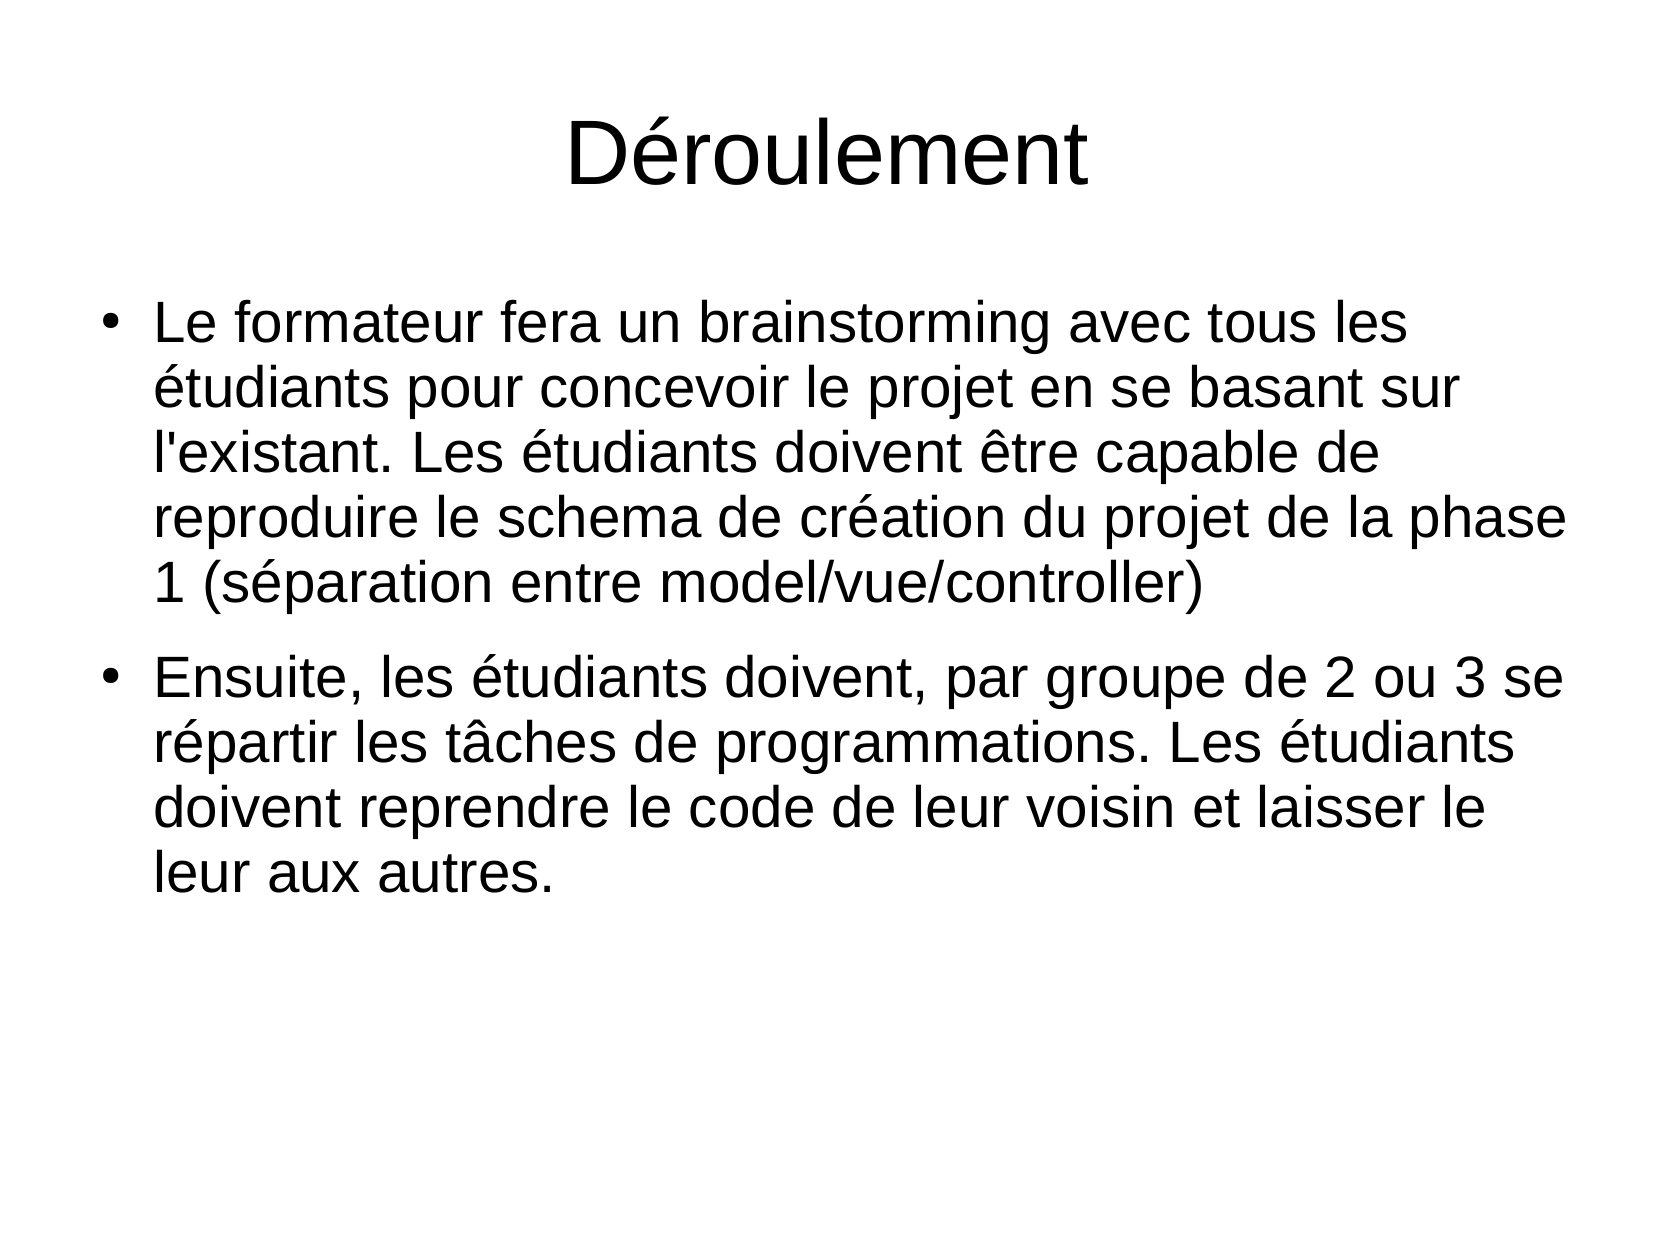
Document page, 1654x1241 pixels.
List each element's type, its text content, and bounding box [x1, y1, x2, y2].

list Le formateur fera un brainstorming avec tous les étudiants pour concevoir le projet en se basant sur l'existant. Les étudiants doivent être capable de reproduire le schema de création du projet de la phase 1 (séparation entre model/vue/controller) Ensuite, les étudiants doivent, par groupe de 2 ou 3 se répartir les tâches de programmations. Les étudiants doivent reprendre le code de leur voisin et laisser le leur aux autres. [82, 290, 1571, 1109]
title Déroulement [82, 49, 1571, 257]
